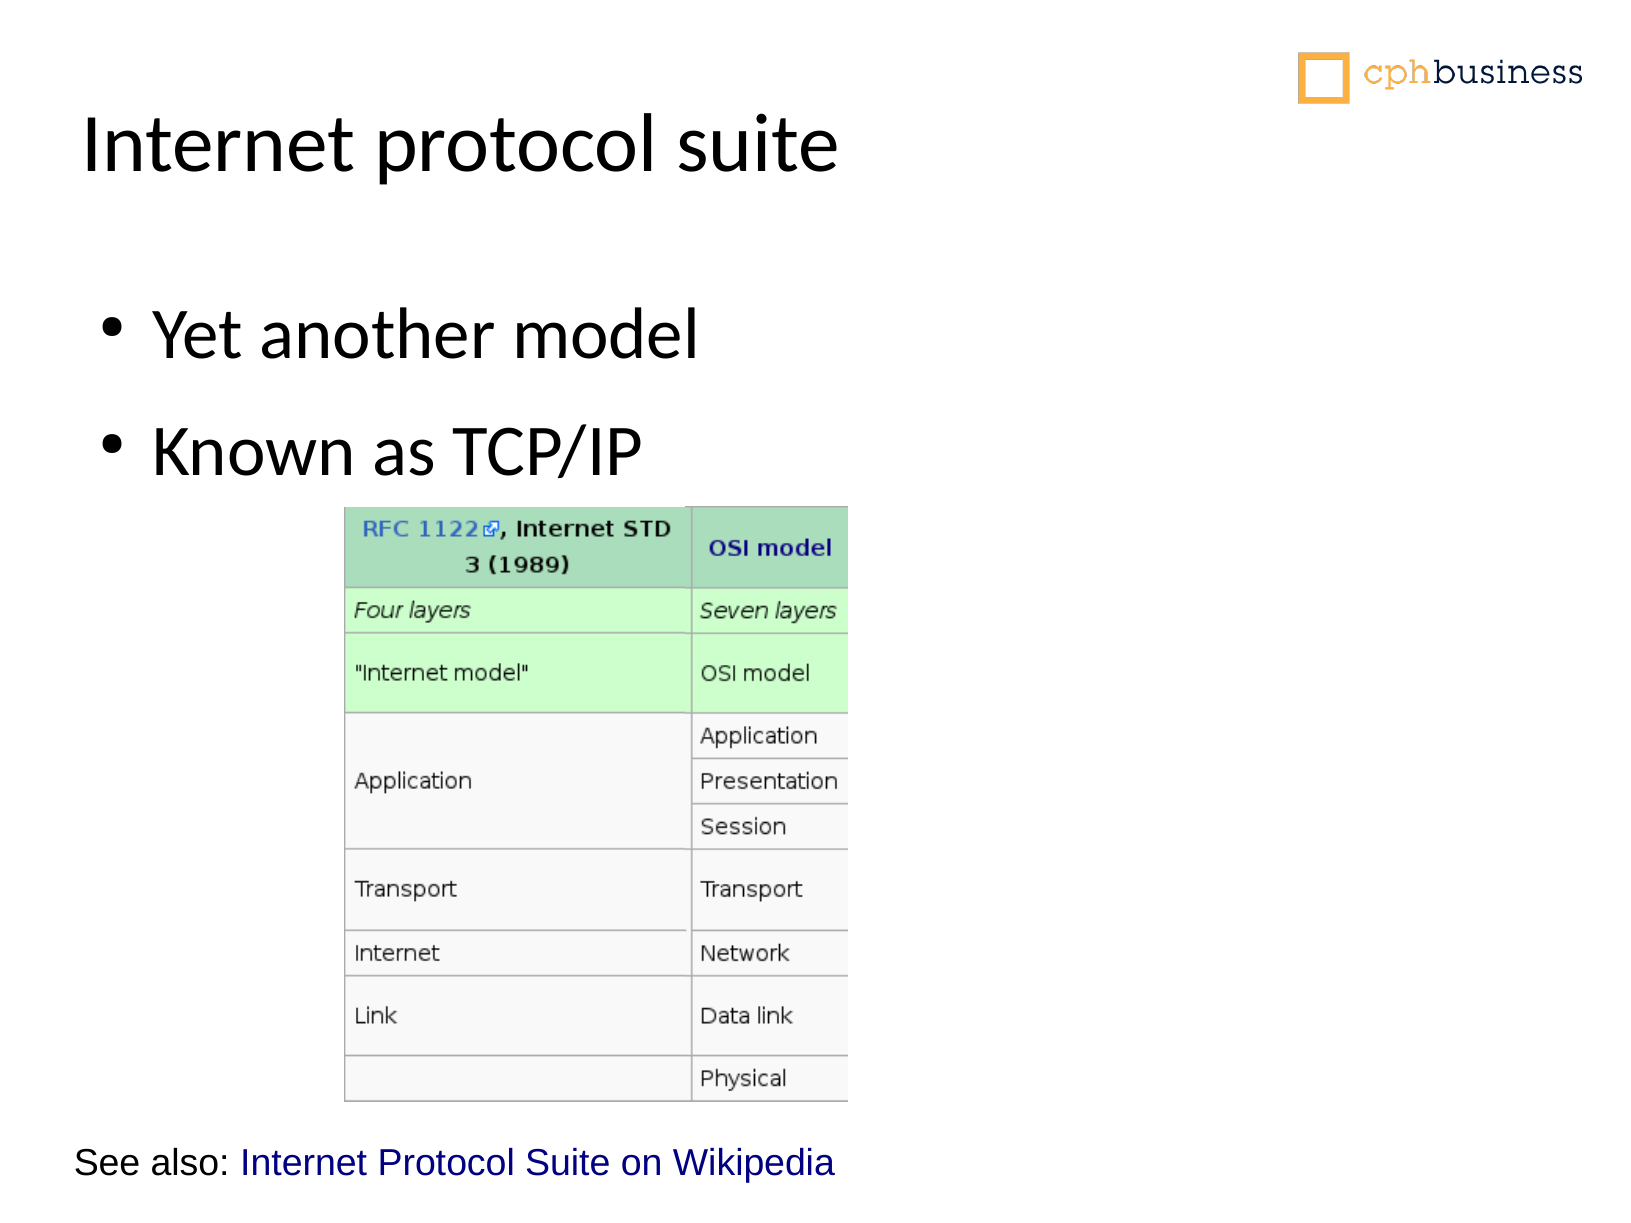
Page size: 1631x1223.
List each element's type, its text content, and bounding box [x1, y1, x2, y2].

picture [1247, 1, 1631, 155]
text_box See also: Internet Protocol Suite on Wikipedia [59, 1133, 1536, 1191]
title Internet protocol suite [81, 48, 1549, 253]
list Yet another model Known as TCP/IP [81, 285, 1549, 1092]
picture [344, 506, 848, 1102]
